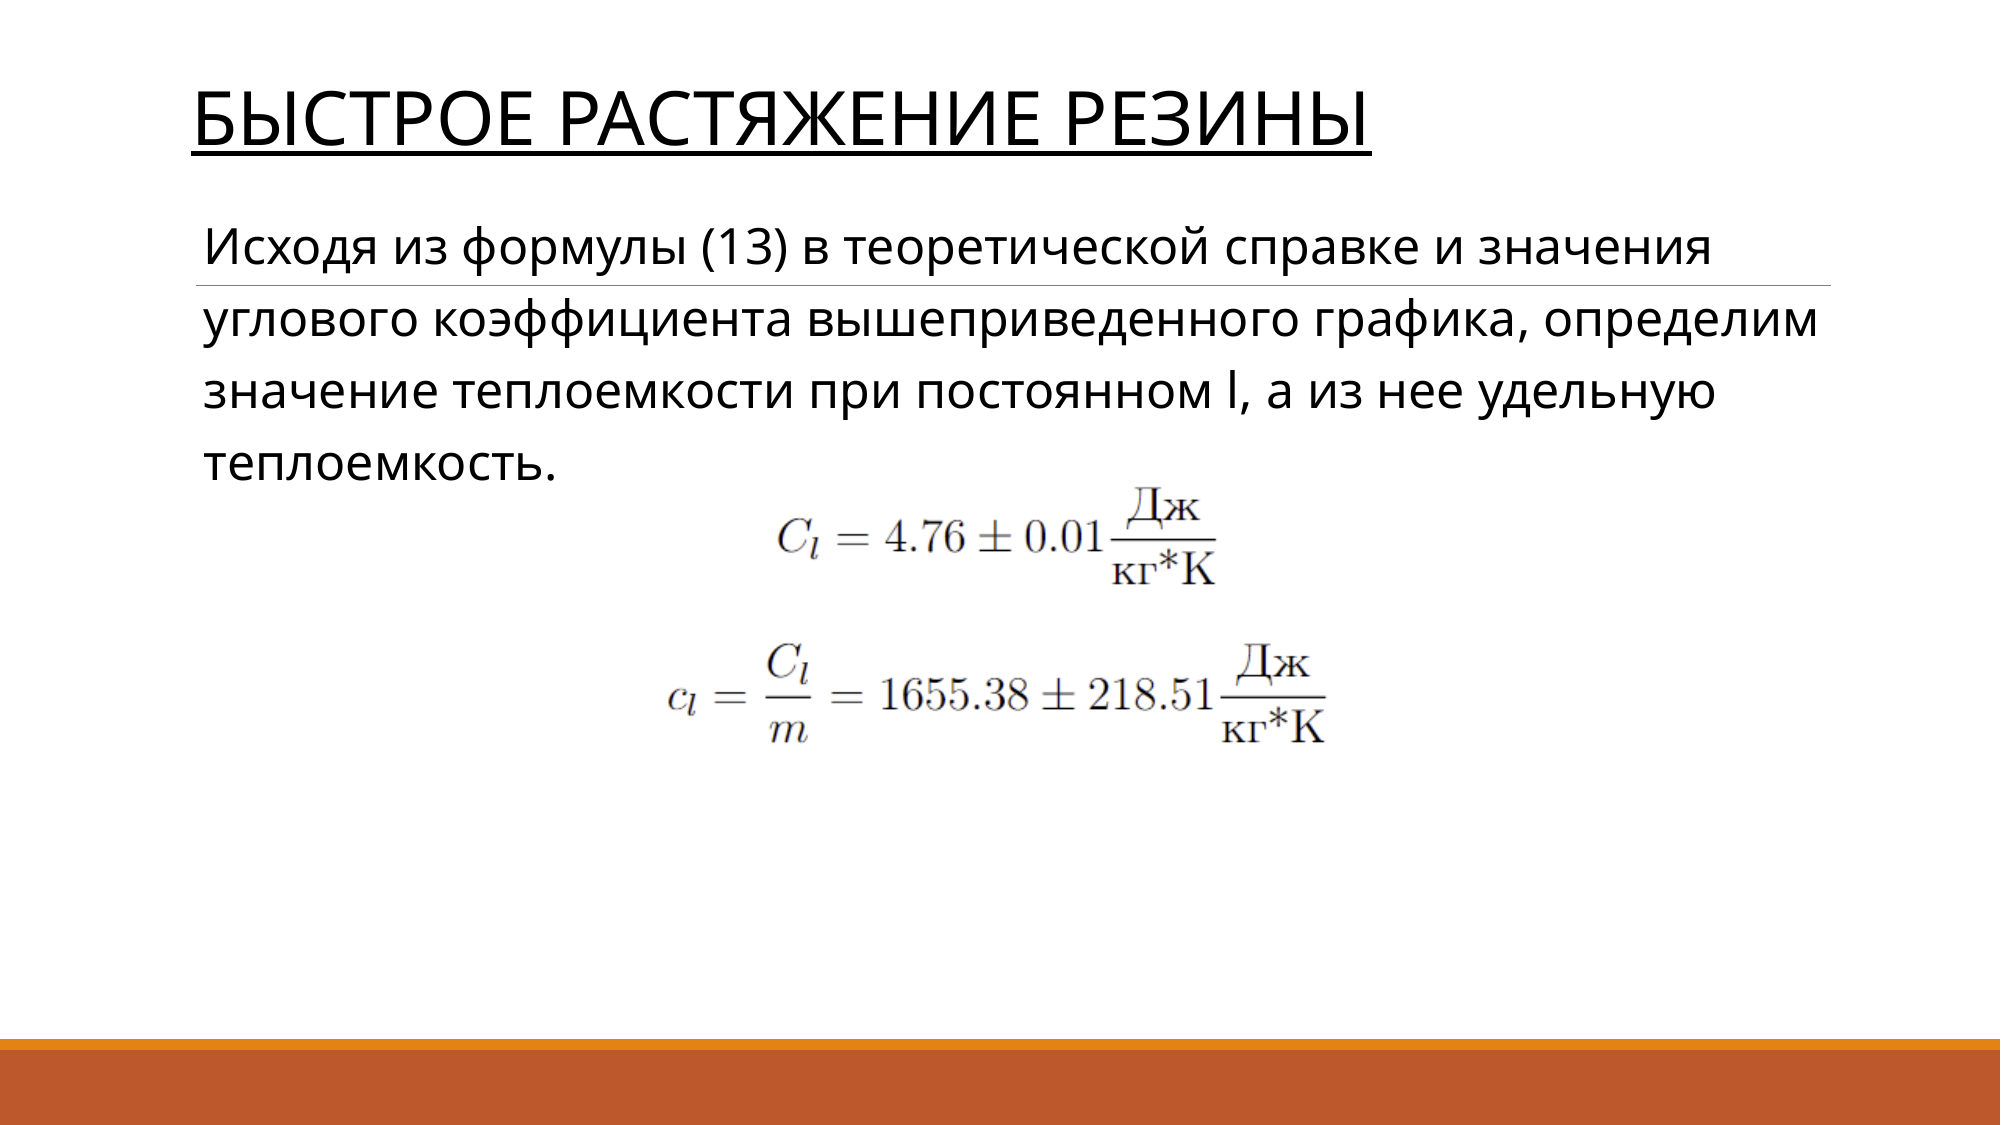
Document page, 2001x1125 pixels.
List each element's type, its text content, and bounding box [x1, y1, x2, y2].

picture [661, 478, 1349, 755]
list Исходя из формулы (13) в теоретической справке и значения углового коэффициента вышеприведенного графика, определим значение теплоемкости при постоянном l, а из нее удельную теплоемкость. [118, 194, 1890, 1022]
title Быстрое растяжение резины [176, 0, 1802, 194]
